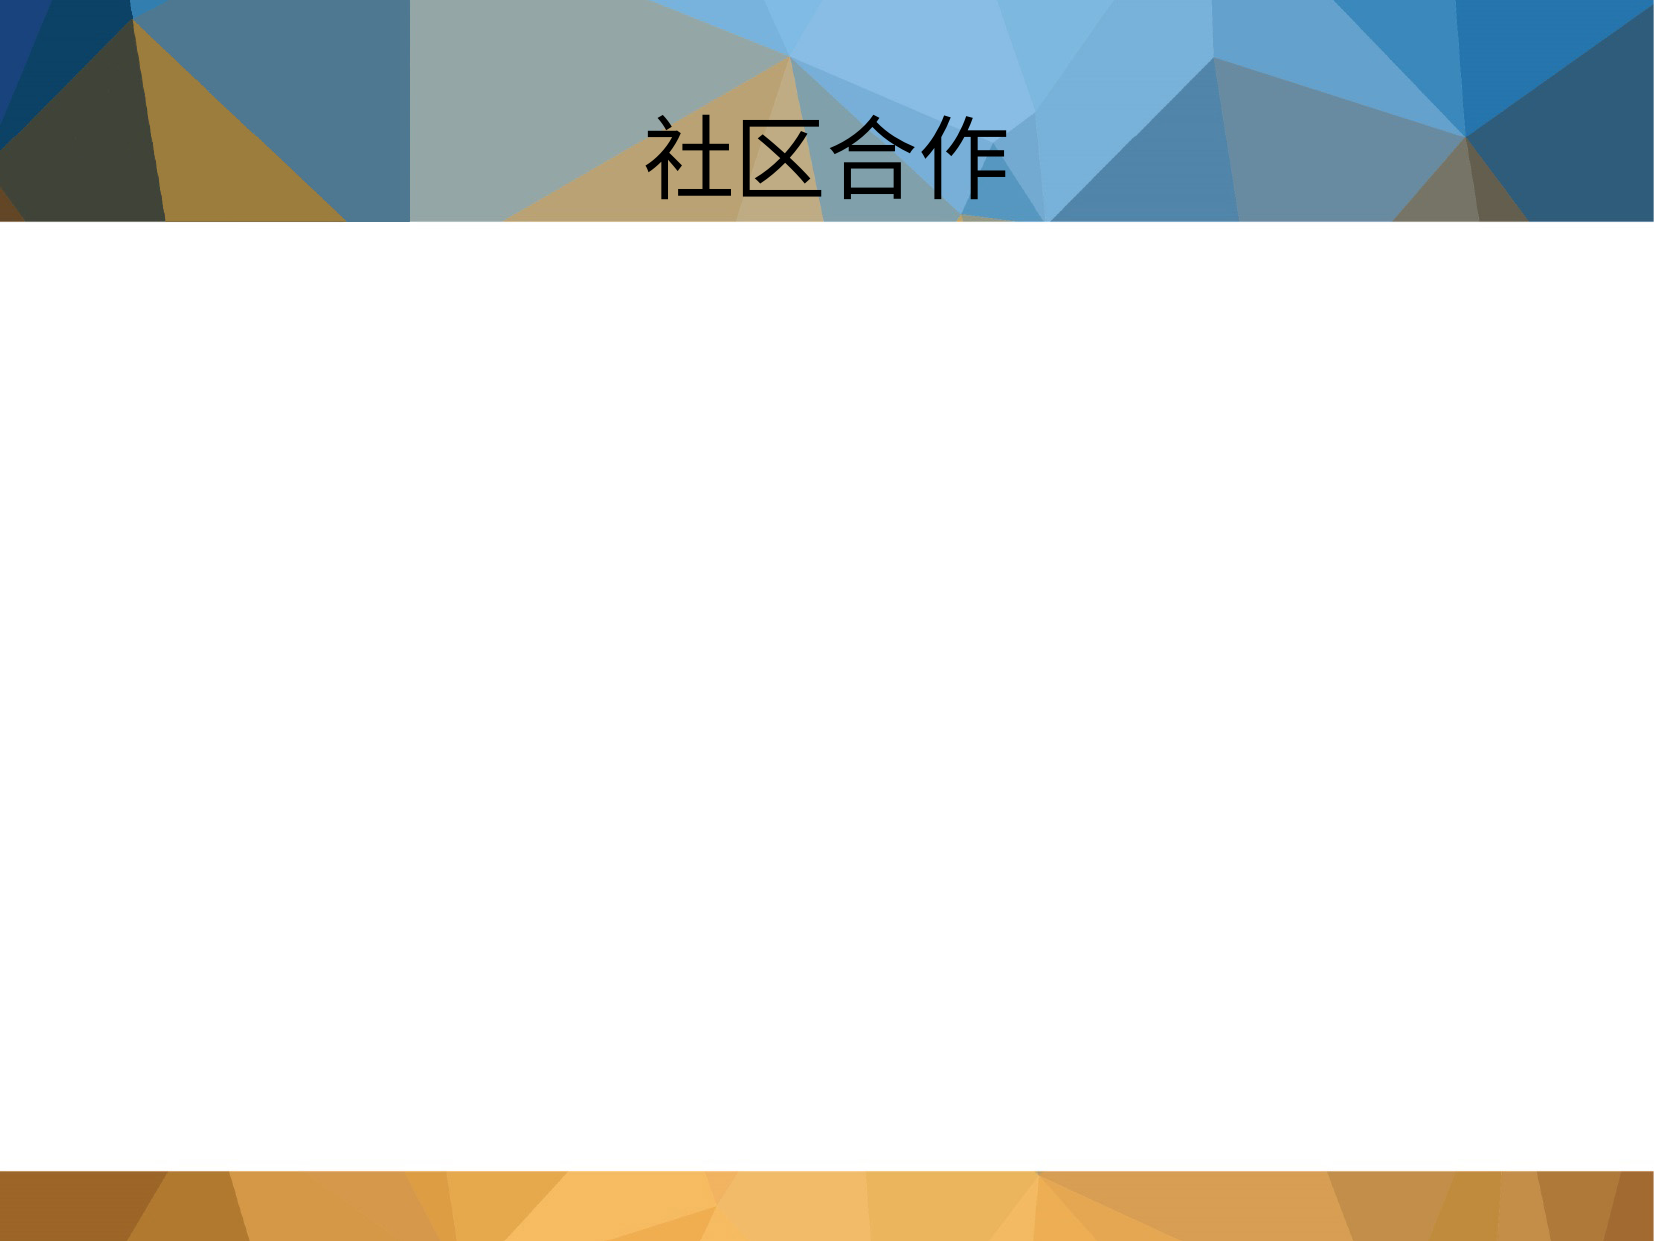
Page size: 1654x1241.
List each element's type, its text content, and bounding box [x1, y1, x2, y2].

title 社区合作 [82, 49, 1571, 257]
picture [0, 0, 1654, 1241]
